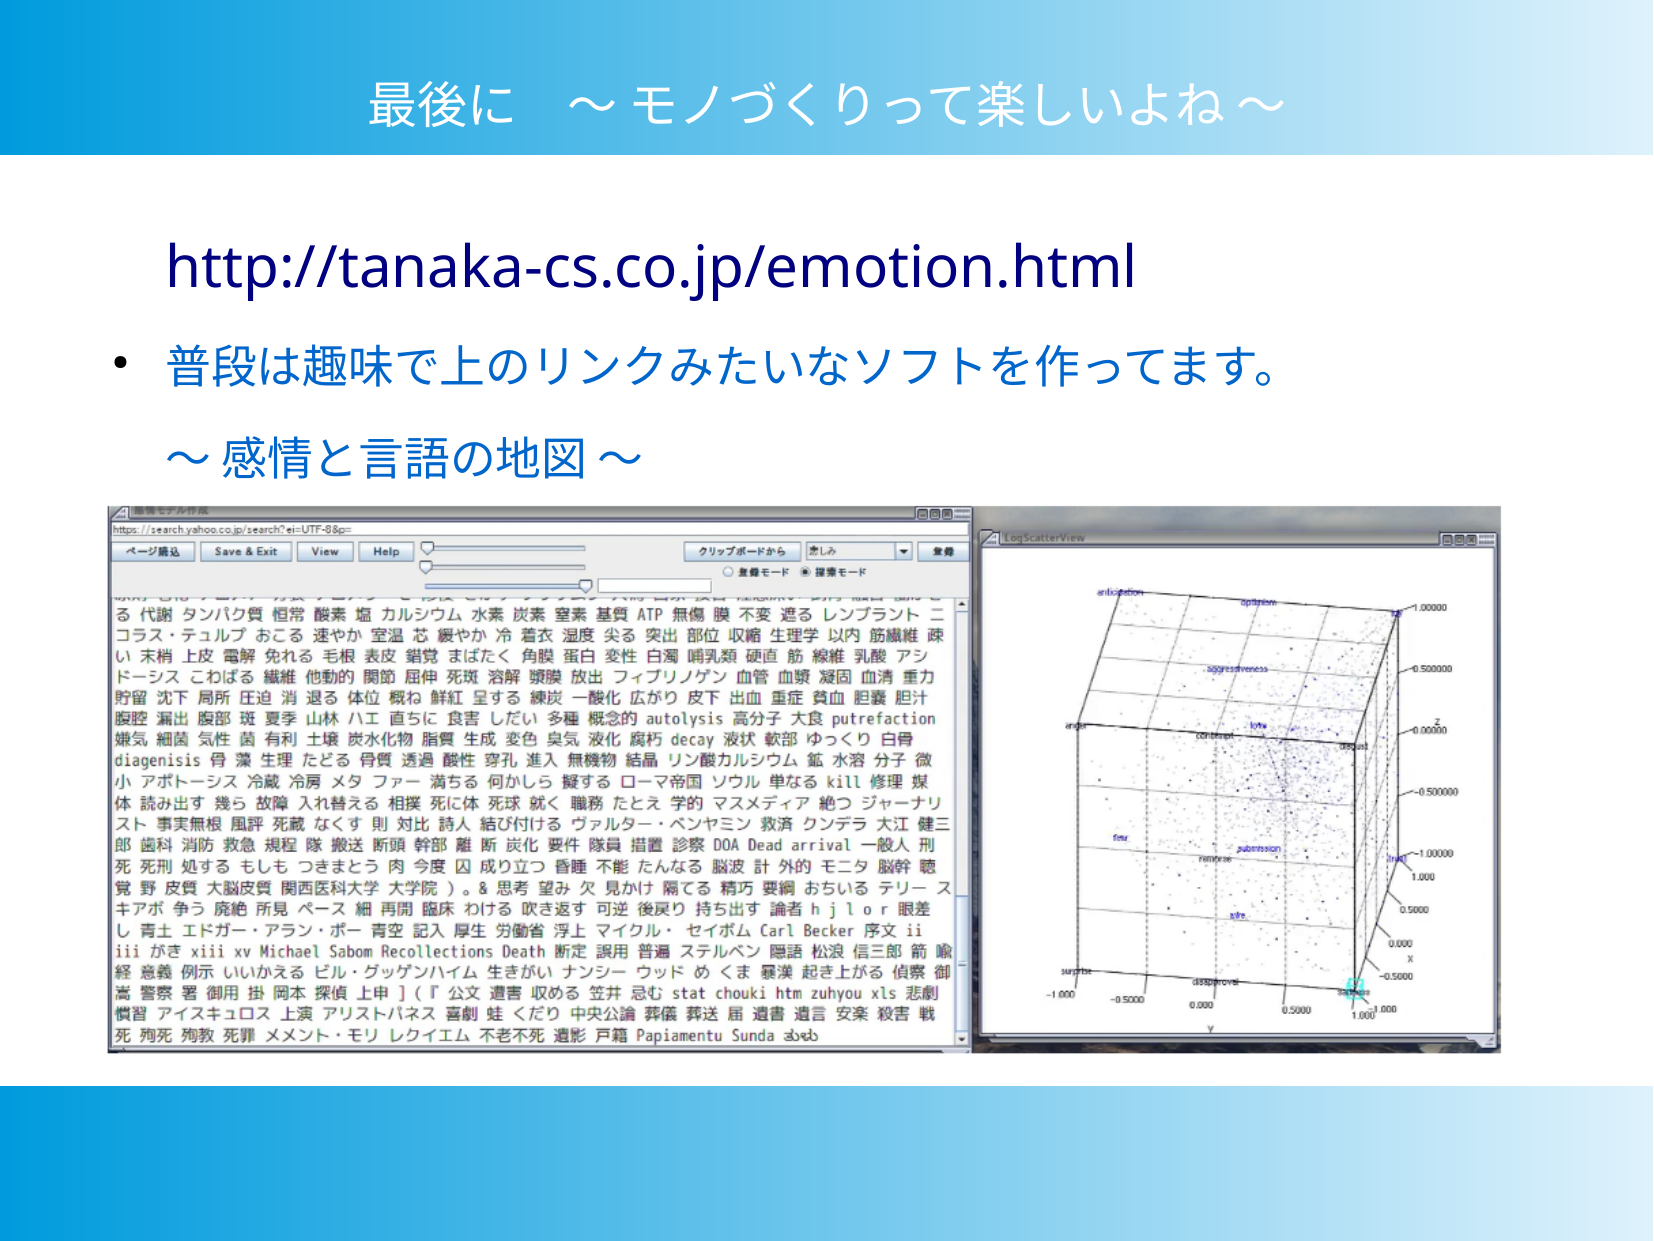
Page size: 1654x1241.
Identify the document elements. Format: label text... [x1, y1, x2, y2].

picture [97, 494, 1512, 1063]
title 最後に 〜 モノづくりって楽しいよね 〜 [82, 49, 1571, 155]
list http://tanaka-cs.co.jp/emotion.html 普段は趣味で上のリンクみたいなソフトを作ってます。 〜 感情と言語の地図 〜 [94, 225, 1583, 945]
